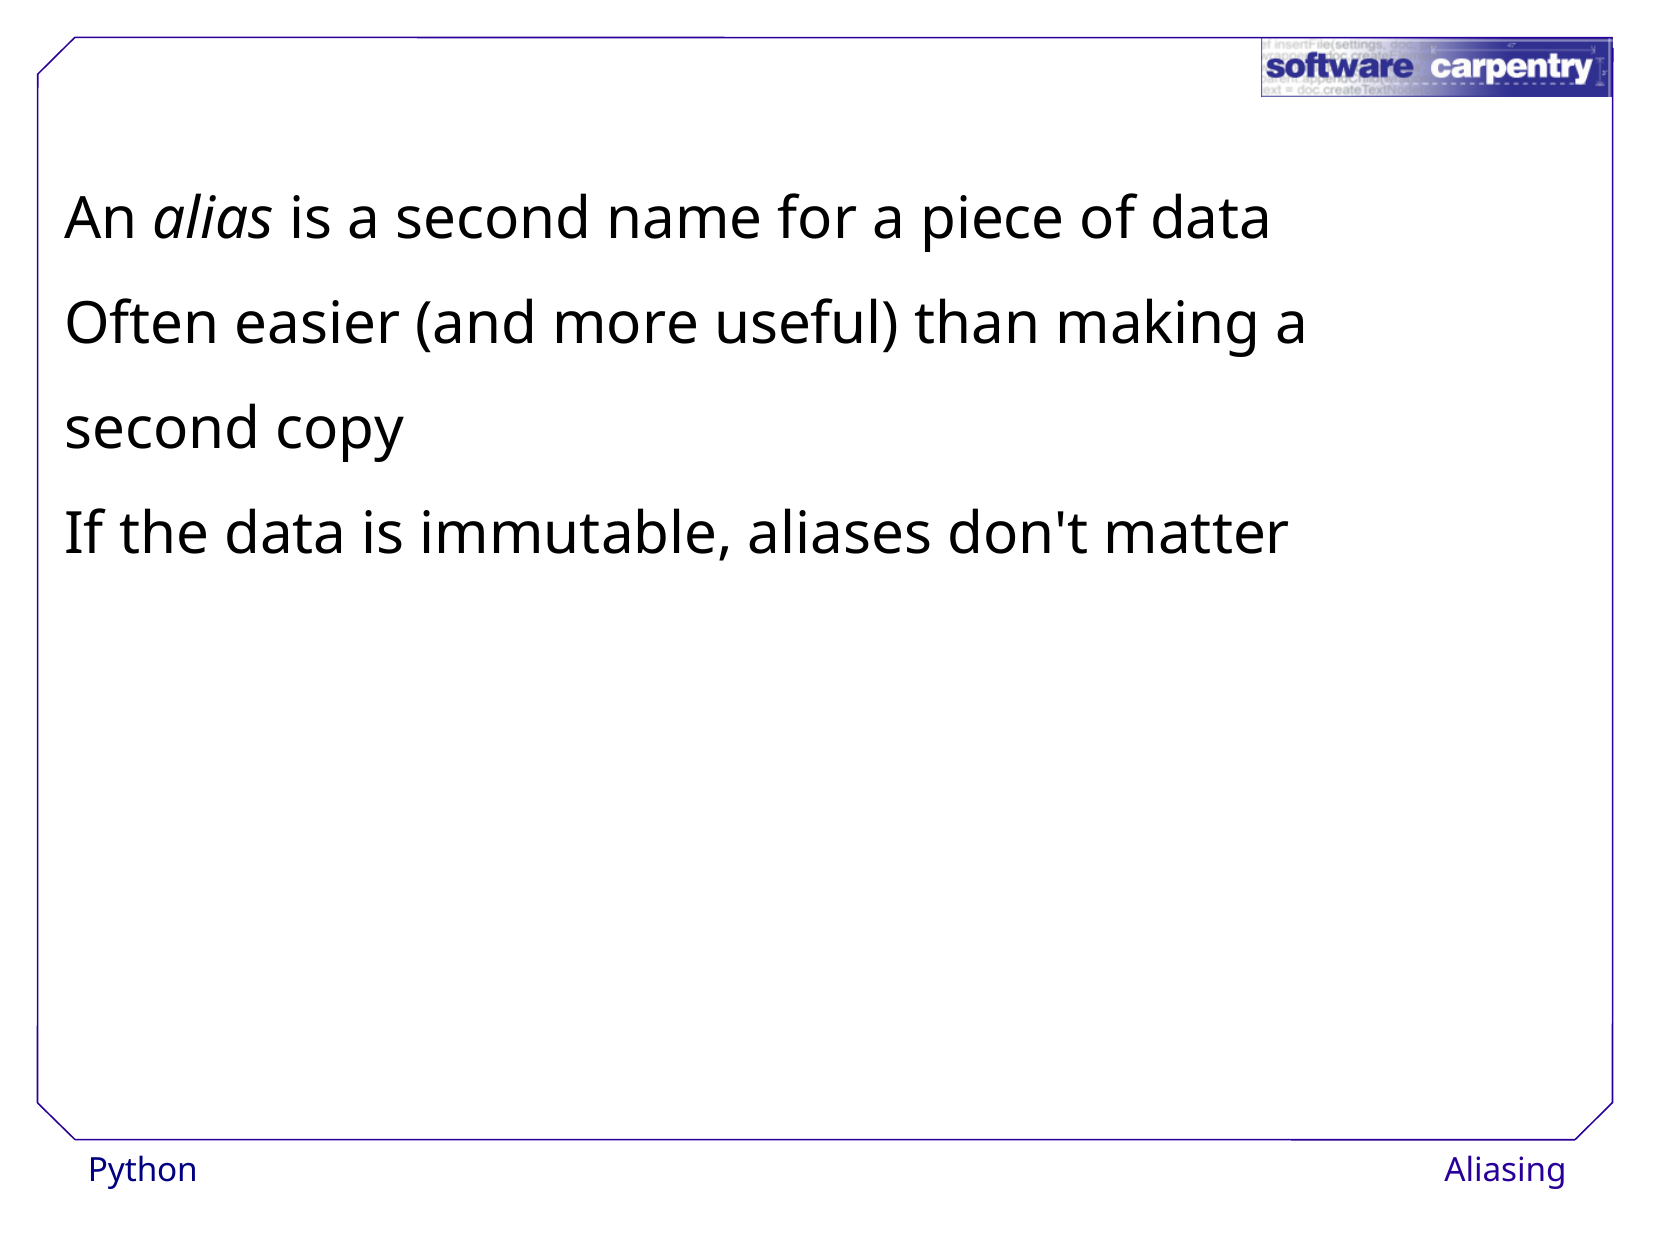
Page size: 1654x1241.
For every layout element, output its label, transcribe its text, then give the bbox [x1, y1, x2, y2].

picture [1261, 39, 1613, 97]
text_box An alias is a second name for a piece of data Often easier (and more useful) than making a second copy If the data is immutable, aliases don't matter [49, 137, 1474, 574]
